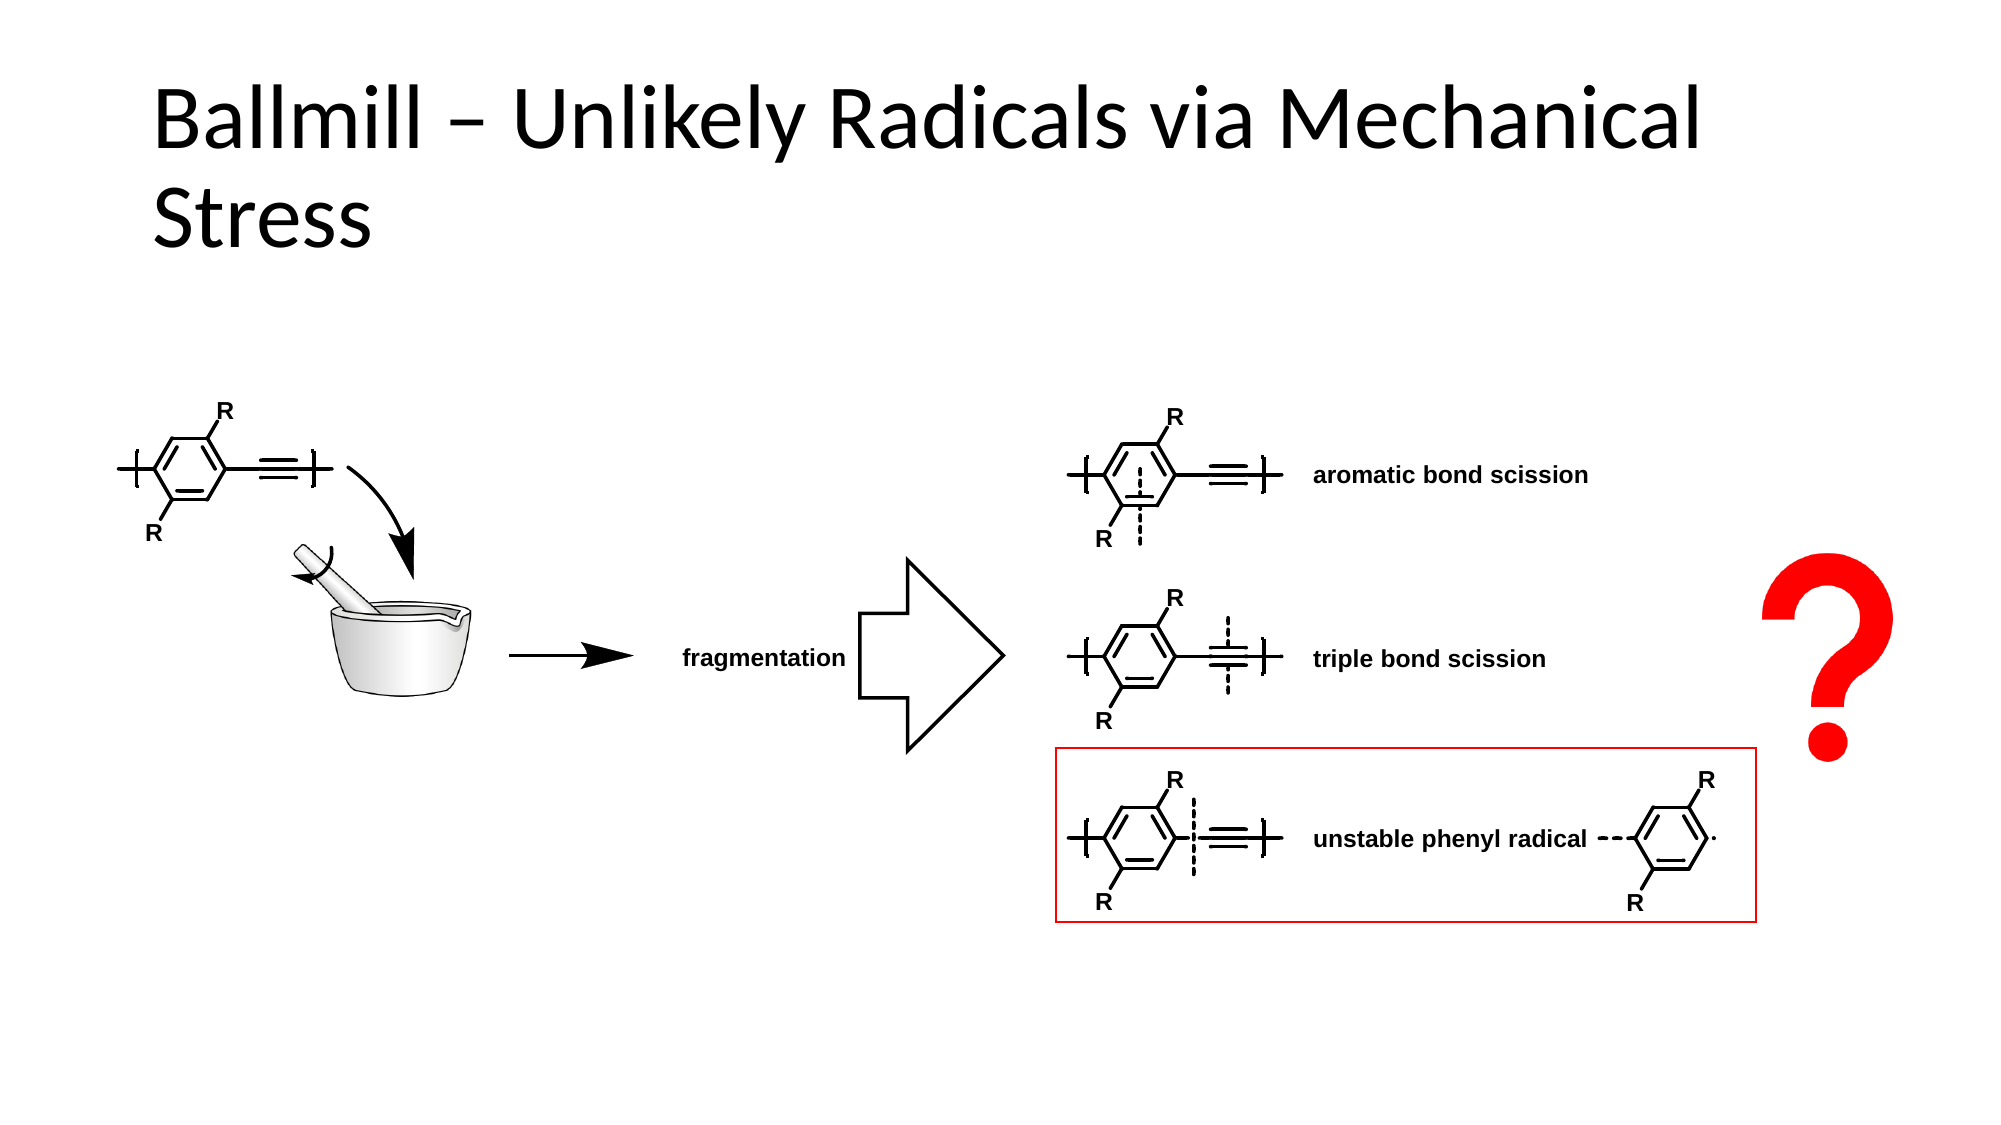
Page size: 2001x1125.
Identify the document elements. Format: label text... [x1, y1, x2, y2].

picture [1057, 749, 1755, 921]
title Ballmill – Unlikely Radicals via Mechanical Stress [137, 59, 1863, 278]
picture [113, 391, 1948, 923]
